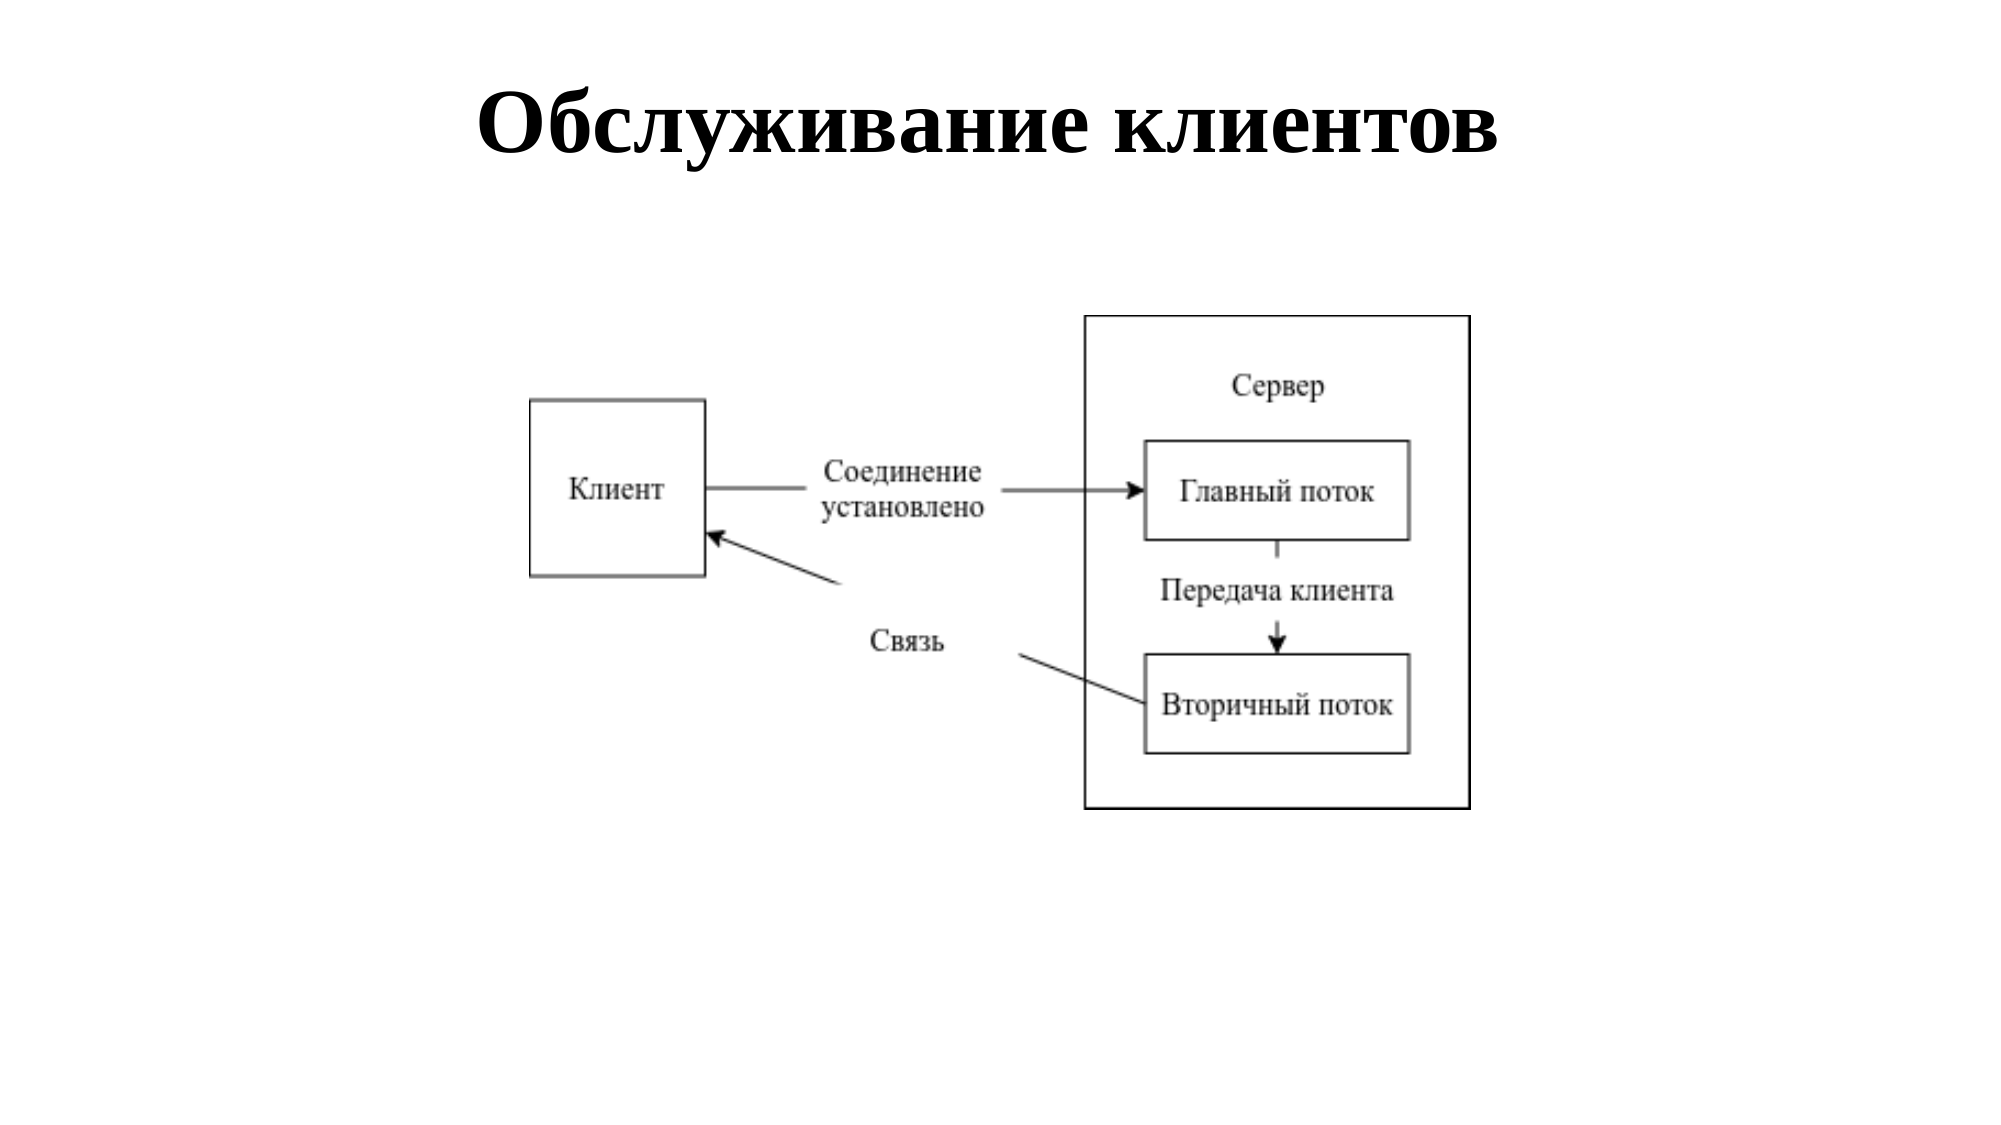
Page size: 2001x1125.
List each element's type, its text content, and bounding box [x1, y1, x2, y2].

picture [529, 315, 1471, 810]
title Обслуживание клиентов [0, 7, 2000, 225]
